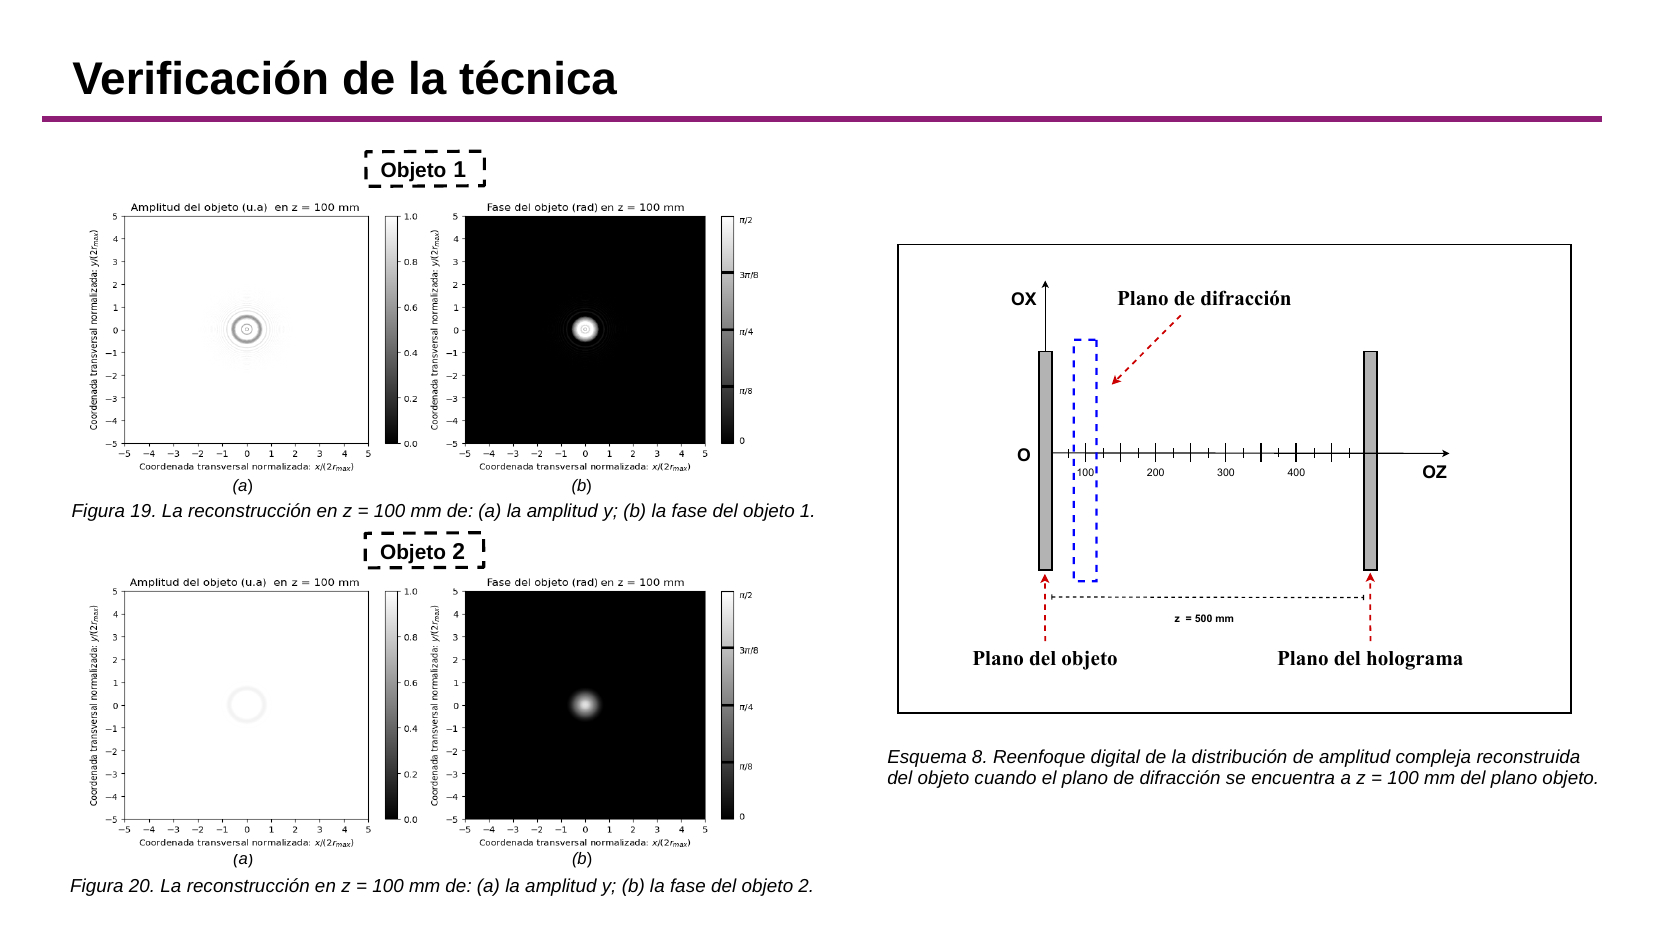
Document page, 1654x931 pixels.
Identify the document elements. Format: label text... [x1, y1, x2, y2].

text_box Figura 20. La reconstrucción en z = 100 mm de: (a) la amplitud y; (b) la fase del objeto 2. [39, 868, 853, 931]
text_box Objeto 1 [365, 148, 493, 190]
text_box Esquema 8. Reenfoque digital de la distribución de amplitud compleja reconstruida del objeto cuando el plano de difracción se encuentra a z = 100 mm del plano objeto. [872, 739, 1621, 818]
title Verificación de la técnica [72, 18, 1654, 140]
picture [82, 572, 765, 854]
text_box (a) [82, 478, 404, 493]
picture [82, 196, 765, 478]
picture [891, 236, 1578, 724]
text_box (b) [421, 478, 743, 493]
text_box (b) [421, 841, 743, 868]
text_box (a) [82, 854, 404, 868]
text_box Objeto 2 [365, 531, 492, 593]
text_box Figura 19. La reconstrucción en z = 100 mm de: (a) la amplitud y; (b) la fase del objeto 1. [41, 493, 855, 554]
